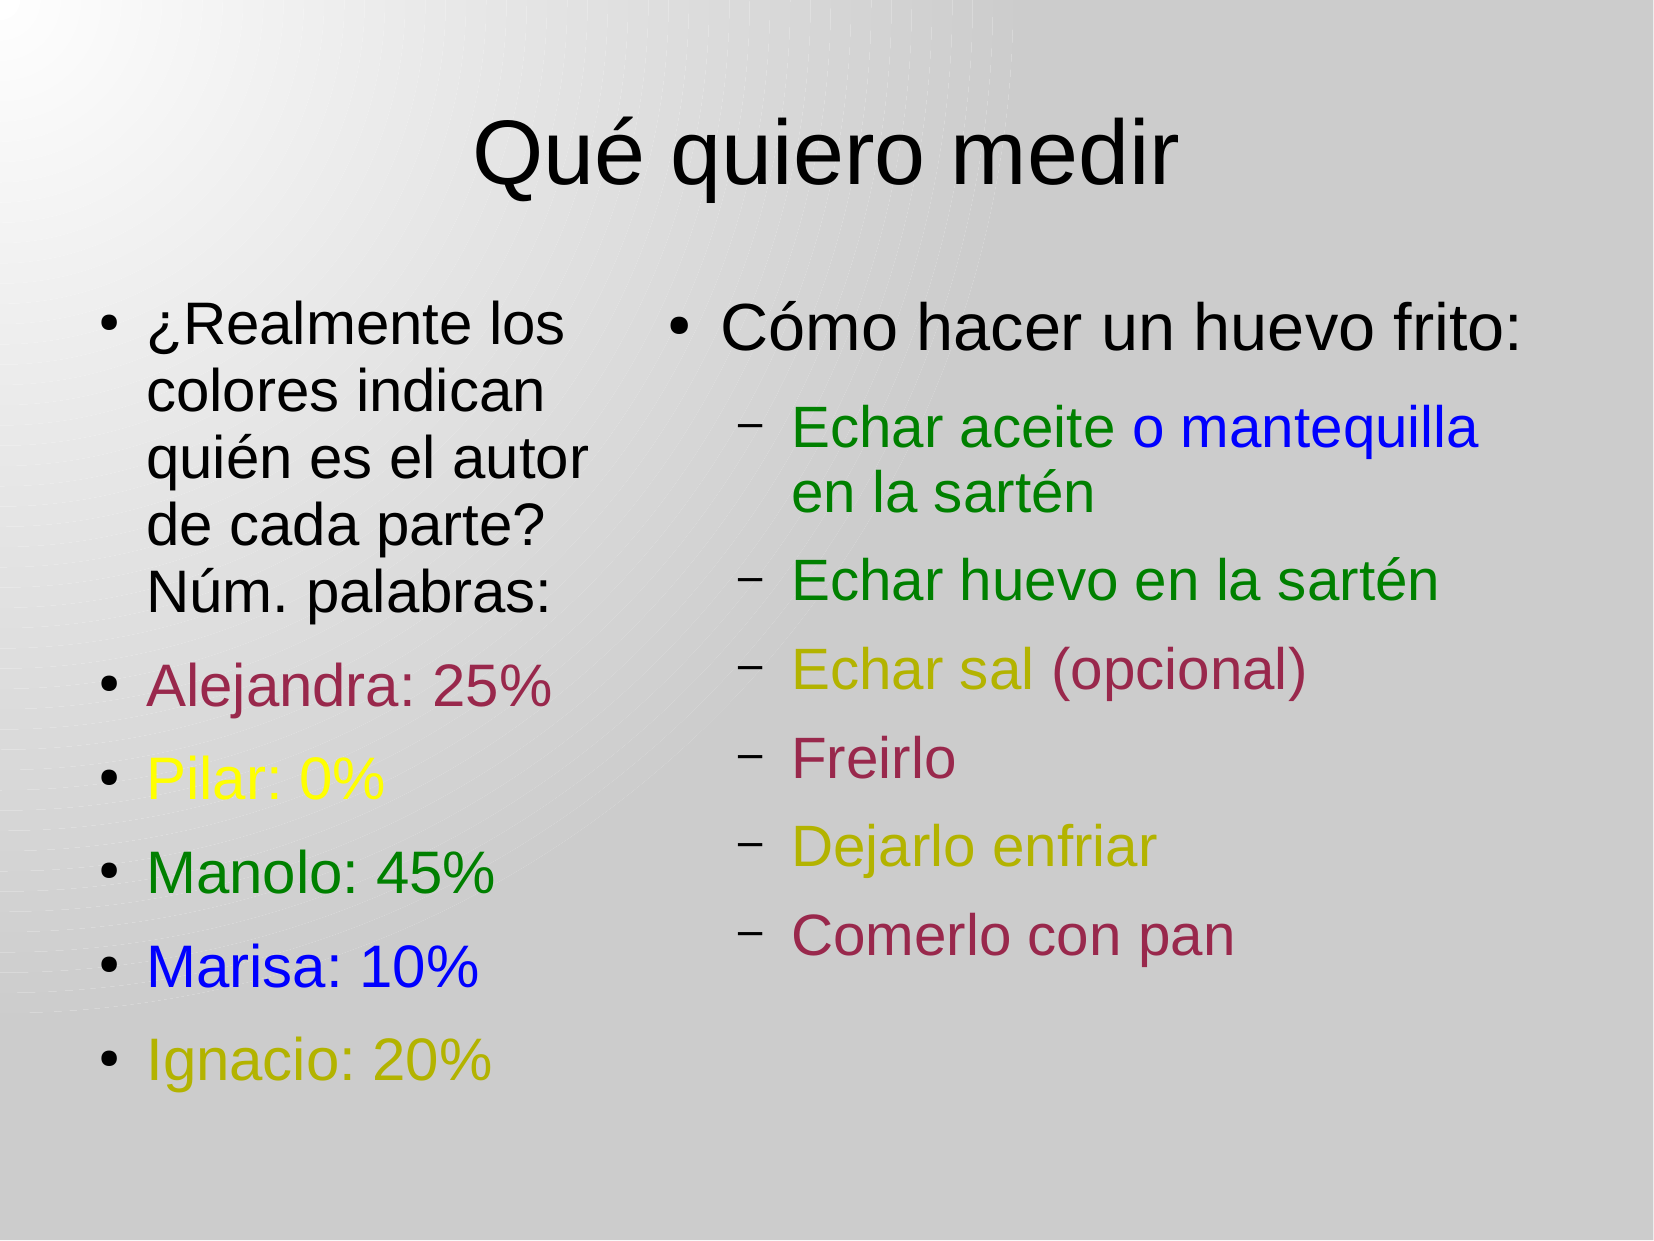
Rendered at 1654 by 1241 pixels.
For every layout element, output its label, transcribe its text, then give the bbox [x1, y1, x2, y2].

list ¿Realmente los colores indican quién es el autor de cada parte? Núm. palabras: Alejandra: 25% Pilar: 0% Manolo: 45% Marisa: 10% Ignacio: 20% [82, 290, 591, 1109]
title Qué quiero medir [82, 49, 1571, 257]
list Cómo hacer un huevo frito: Echar aceite o mantequilla en la sartén Echar huevo en la sartén Echar sal (opcional) Freirlo Dejarlo enfriar Comerlo con pan [649, 290, 1539, 1109]
